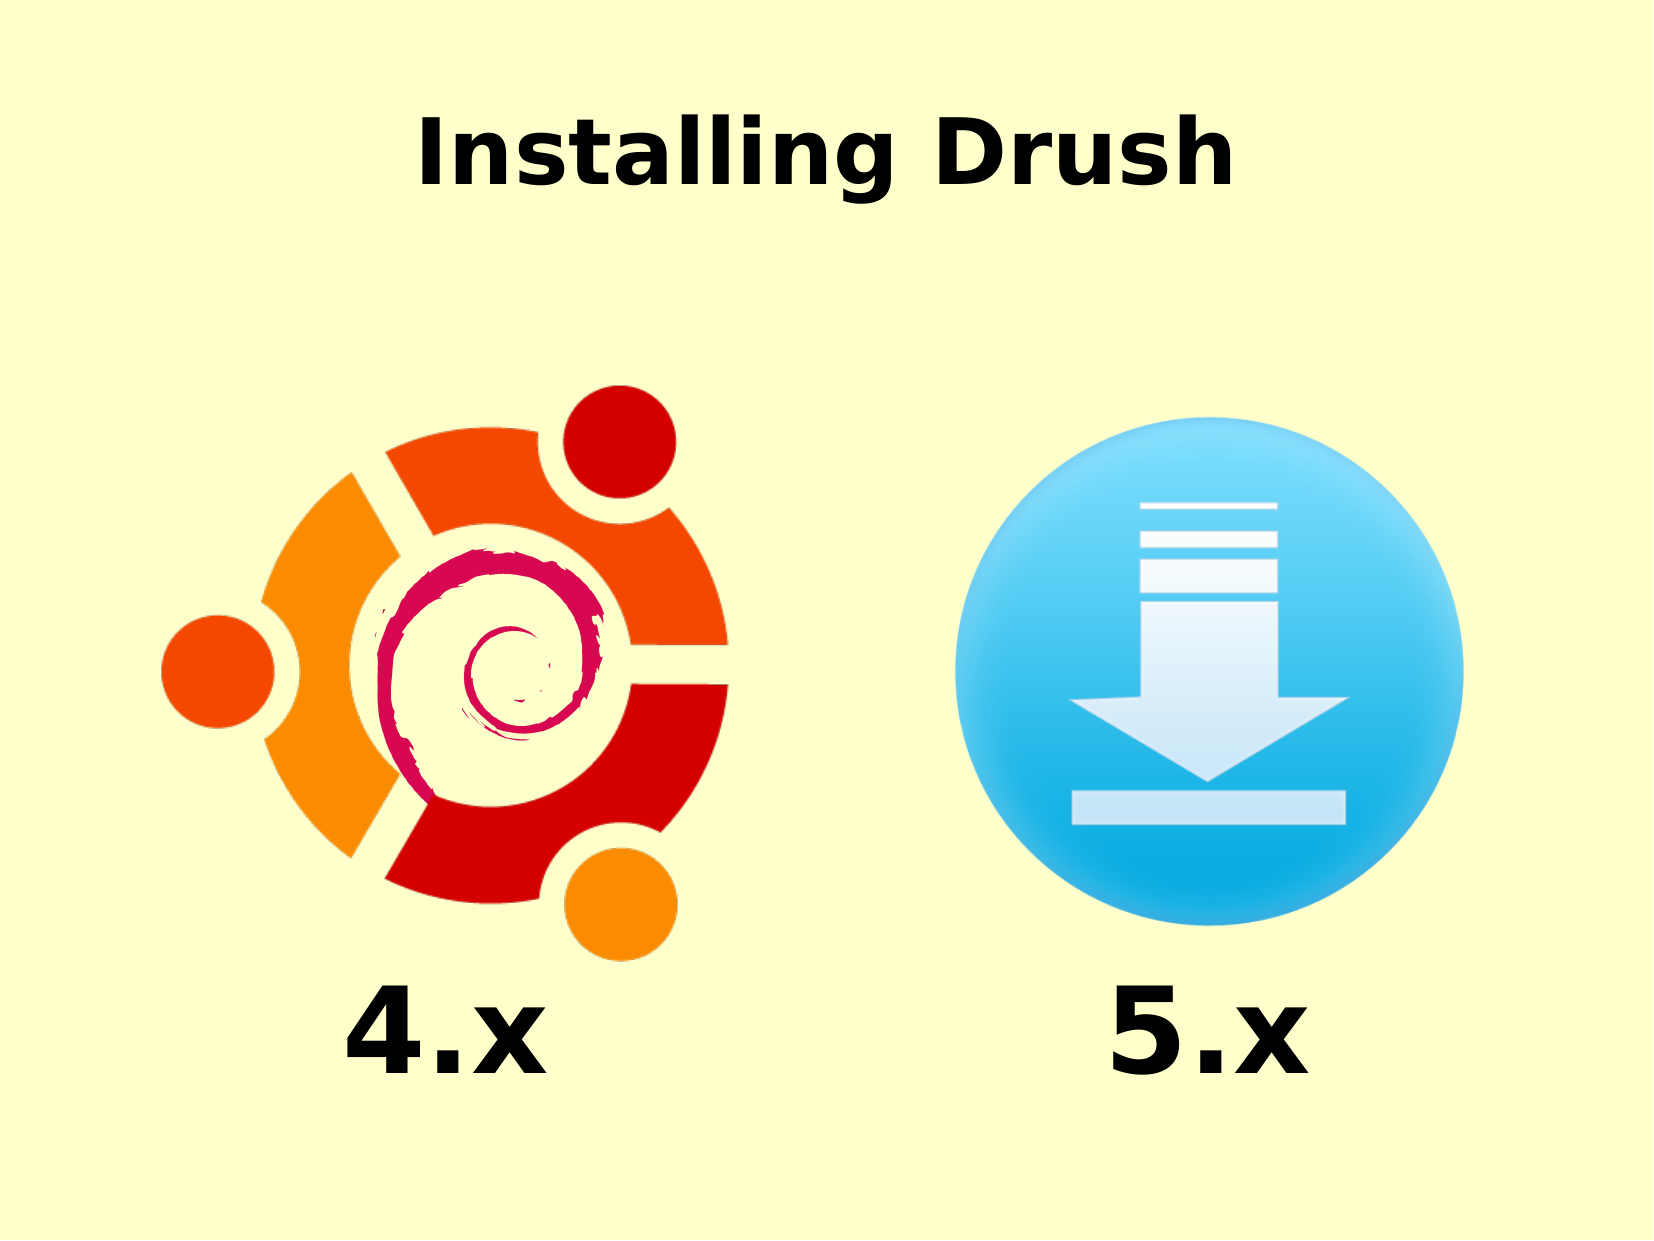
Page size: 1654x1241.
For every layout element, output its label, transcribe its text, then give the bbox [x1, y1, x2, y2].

list 5.x [845, 290, 1572, 1109]
title Installing Drush [82, 49, 1571, 257]
picture [118, 345, 777, 1004]
list 4.x [82, 290, 809, 1109]
picture [927, 389, 1492, 954]
